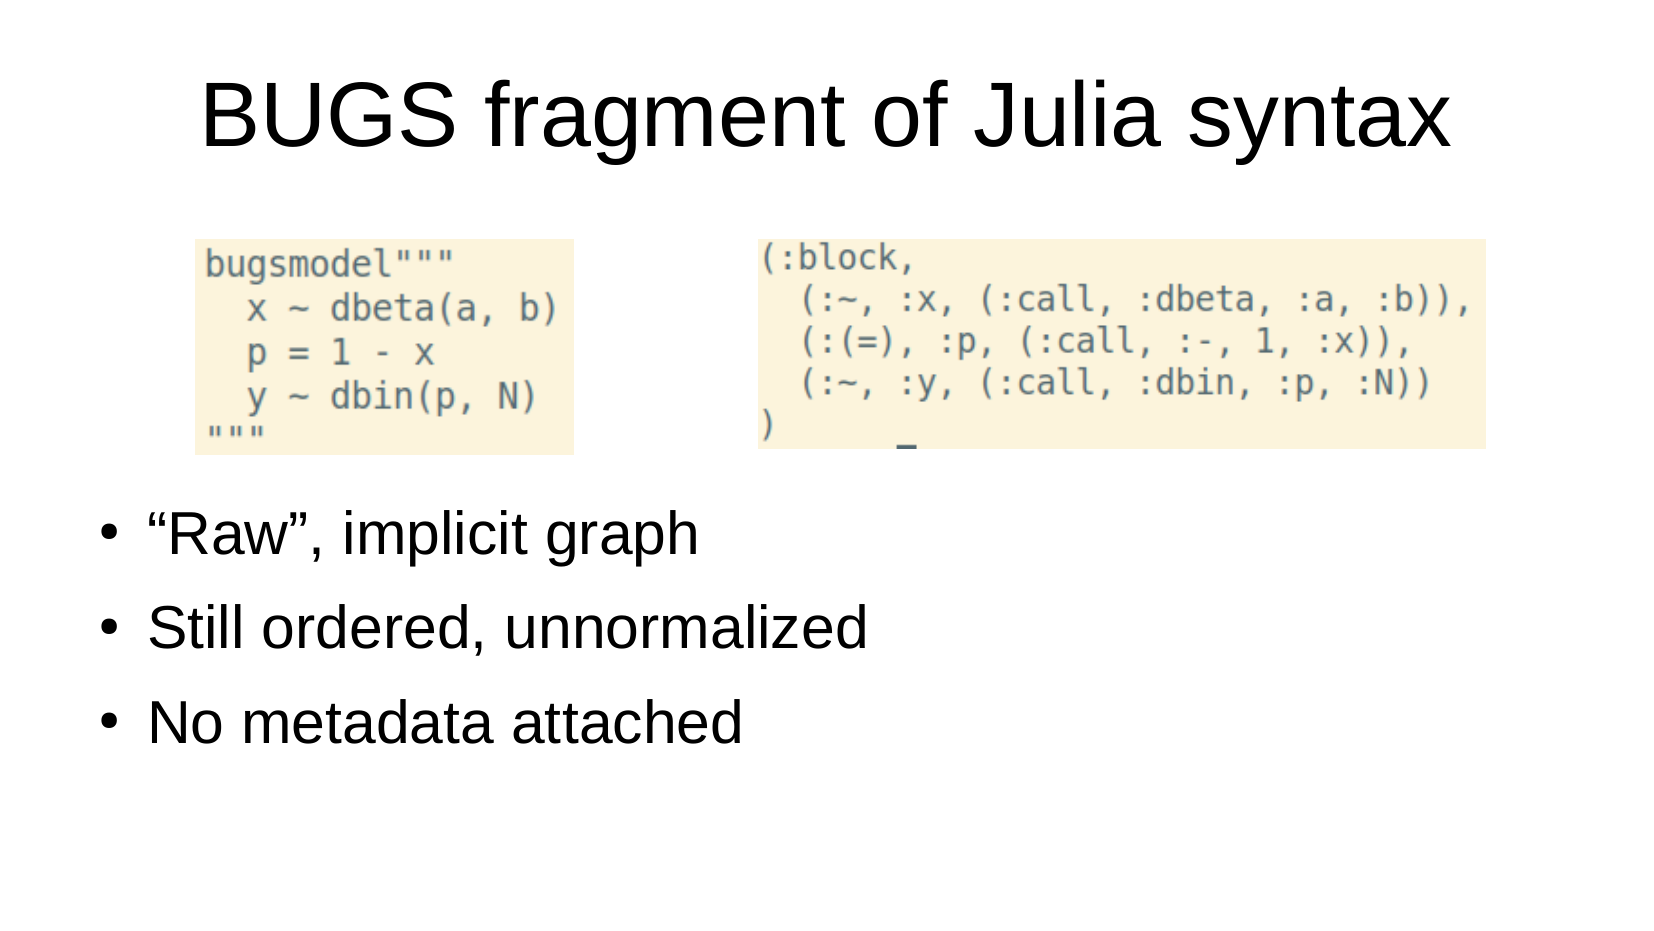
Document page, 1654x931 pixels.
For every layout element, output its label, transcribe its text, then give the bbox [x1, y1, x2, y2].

list “Raw”, implicit graph Still ordered, unnormalized No metadata attached [82, 499, 1571, 757]
title BUGS fragment of Julia syntax [82, 37, 1571, 193]
picture [195, 239, 574, 455]
picture [758, 239, 1486, 449]
